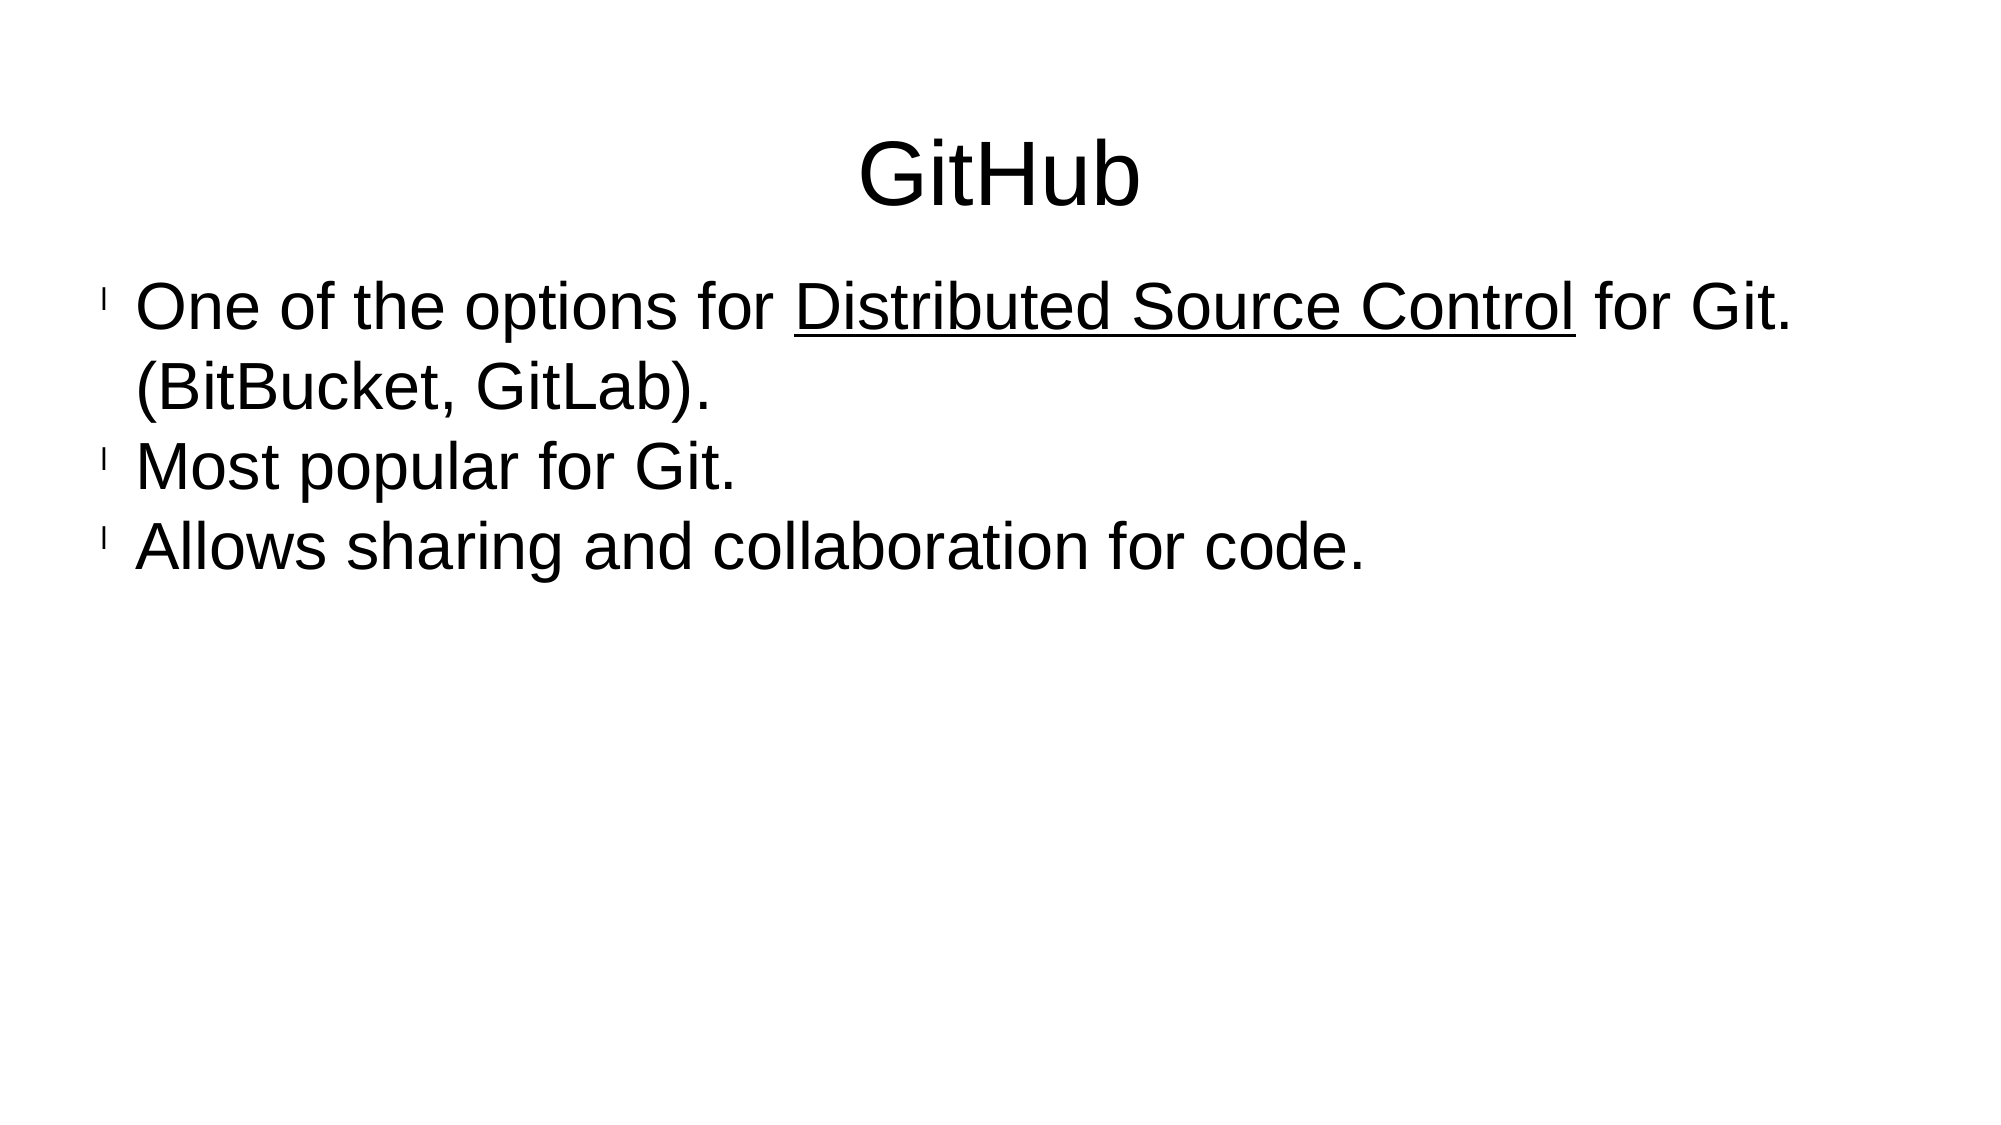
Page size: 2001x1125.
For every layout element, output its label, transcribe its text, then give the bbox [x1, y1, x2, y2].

text_box One of the options for Distributed Source Control for Git. (BitBucket, GitLab). Most popular for Git. Allows sharing and collaboration for code. [99, 263, 1900, 916]
text_box GitHub [137, 59, 1863, 263]
